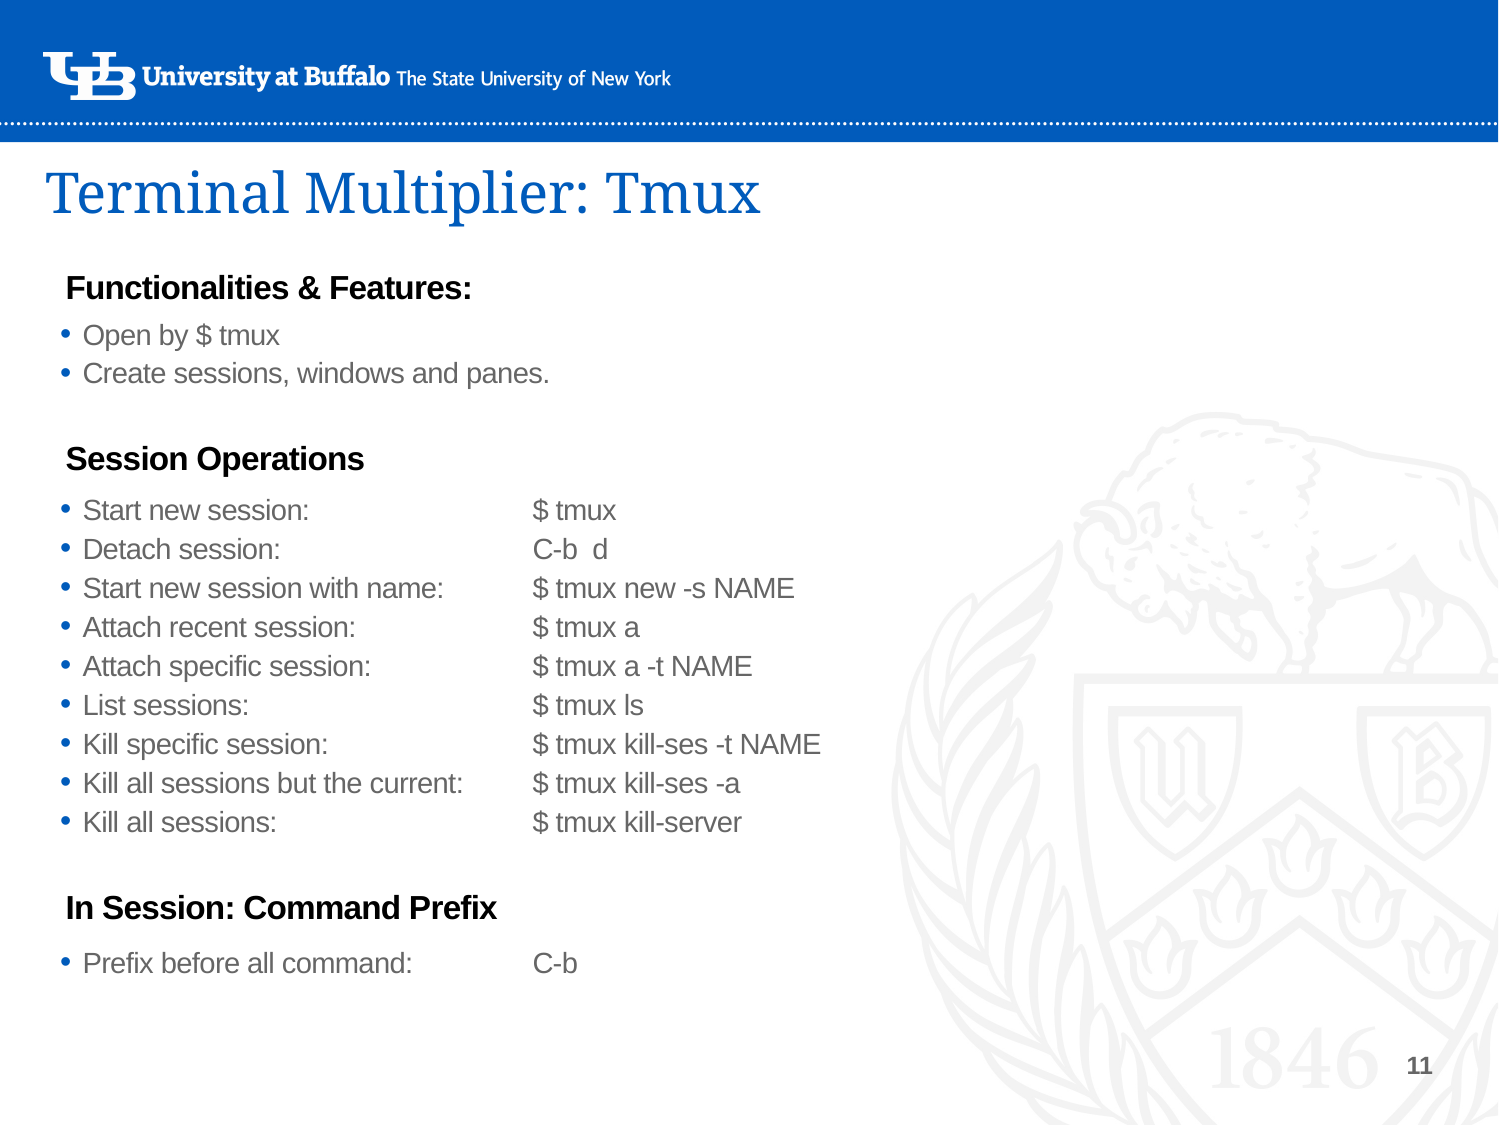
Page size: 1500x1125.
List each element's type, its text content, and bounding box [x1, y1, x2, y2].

text_box Session Operations [50, 433, 586, 486]
list Start new session: $ tmux Detach session: C-b d Start new session with name: $ tmux new -s NAME Attach recent session: $ tmux a Attach specific session: $ tmux a -t NAME List sessions: $ tmux ls Kill specific session: $ tmux kill-ses -t NAME Kill all sessions but the current: $ tmux kill-ses -a Kill all sessions: $ tmux kill-server [30, 488, 976, 826]
picture [0, 0, 1499, 1125]
title Terminal Multiplier: Tmux [30, 153, 1387, 233]
text_box Functionalities & Features: [50, 261, 586, 313]
list Prefix before all command: C-b [30, 941, 976, 1053]
list Open by $ tmux Create sessions, windows and panes. [30, 313, 976, 405]
text_box In Session: Command Prefix [50, 881, 586, 934]
